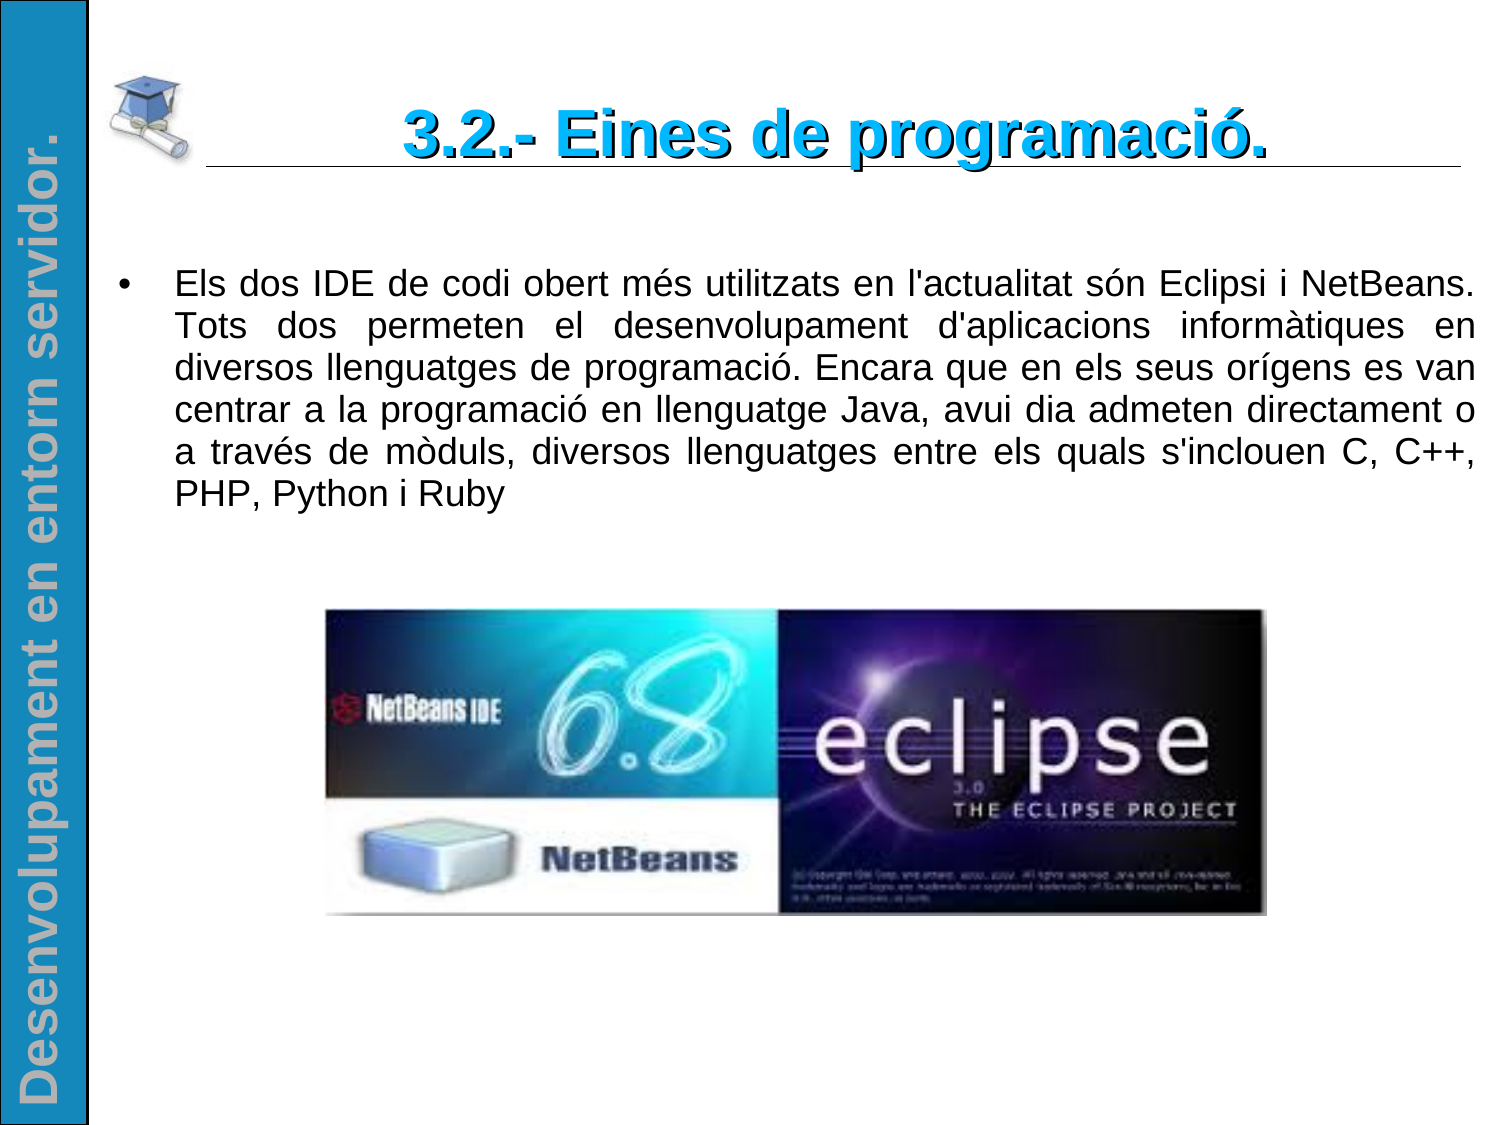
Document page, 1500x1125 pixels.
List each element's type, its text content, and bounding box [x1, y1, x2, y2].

title 3.2.- Eines de programació. [206, 88, 1447, 178]
picture [324, 608, 1267, 916]
list Els dos IDE de codi obert més utilitzats en l'actualitat són Eclipsi i NetBeans. Tots dos permeten el desenvolupament d'aplicacions informàtiques en diversos llenguatges de programació. Encara que en els seus orígens es van centrar a la programació en llenguatge Java, avui dia admeten directament o a través de mòduls, diversos llenguatges entre els quals s'inclouen C, C++, PHP, Python i Ruby [118, 262, 1477, 1006]
picture [93, 61, 206, 174]
